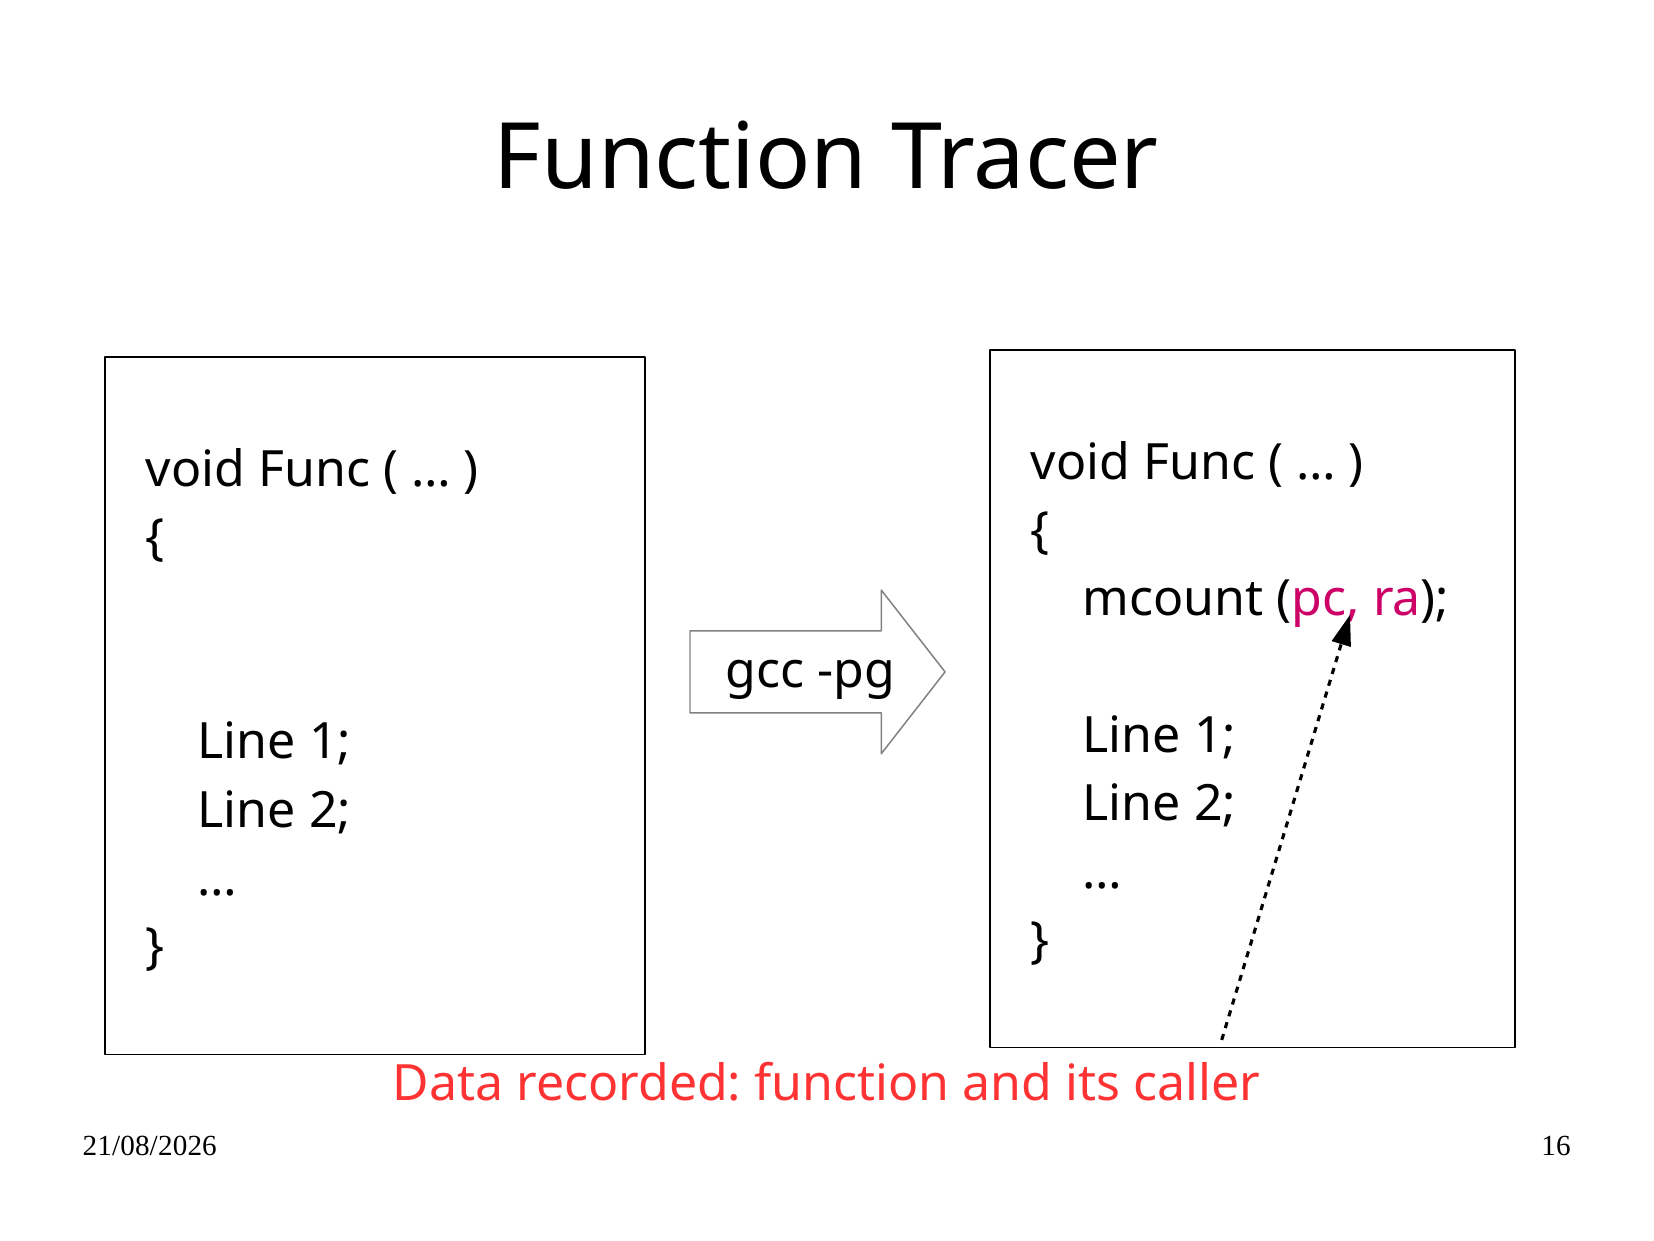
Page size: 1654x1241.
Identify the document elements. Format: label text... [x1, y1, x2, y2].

text_box void Func ( … ) { Line 1; Line 2; … } [105, 356, 646, 974]
text_box Data recorded: function and its caller [378, 1039, 1222, 1117]
text_box gcc -pg [710, 626, 896, 703]
text_box void Func ( … ) { mcount (pc, ra); Line 1; Line 2; … } [990, 350, 1516, 968]
title Function Tracer [82, 49, 1571, 257]
